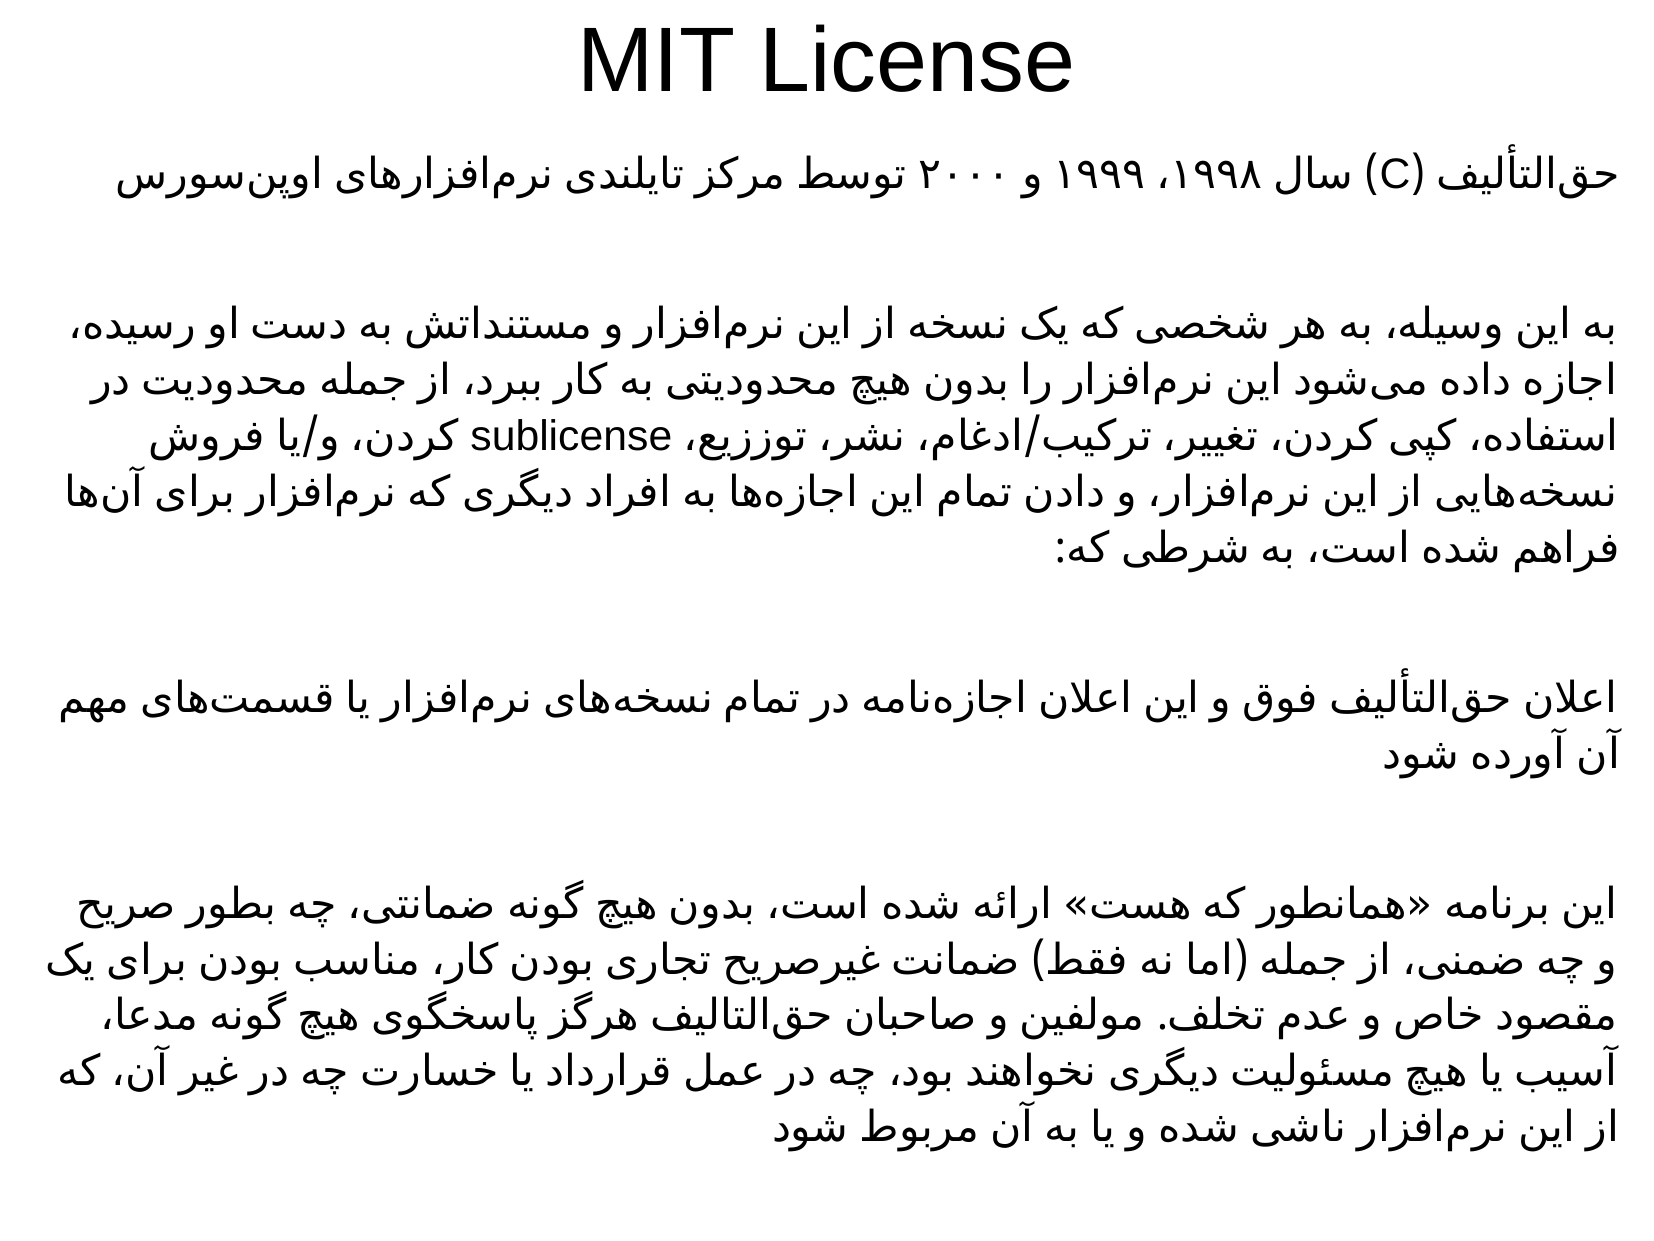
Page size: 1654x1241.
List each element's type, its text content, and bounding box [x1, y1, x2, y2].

list حق‌التألیف (C) سال ۱۹۹۸، ۱۹۹۹ و ۲۰۰۰ توسط مرکز تایلندی نرم‌افزارهای اوپن‌سورس به این وسیله، به هر شخصی که یک نسخه از این نرم‌افزار و مستنداتش به دست او رسیده، اجازه داده می‌شود این نرم‌افزار را بدون هیچ محدودیتی به کار ببرد، از جمله محدودیت در استفاده، کپی کردن، تغییر، ترکیب/ادغام، نشر، توززیع، sublicense کردن، و/یا فروش نسخه‌هایی از این نرم‌افزار، و دادن تمام این اجازه‌ها به افراد دیگری که نرم‌افزار برای آن‌ها فراهم شده است، به شرطی که: اعلان حق‌التألیف فوق و این اعلان اجازه‌نامه در تمام نسخه‌های نرم‌افزار یا قسمت‌های مهم آن آورده شود این برنامه «همانطور که هست» ارائه شده است، بدون هیچ گونه ضمانتی، چه بطور صریح و چه ضمنی، از جمله (اما نه فقط) ضمانت غیرصریح تجاری بودن کار، مناسب بودن برای یک مقصود خاص و عدم تخلف. مولفین و صاحبان حق‌التالیف هرگز پاسخگوی هیچ گونه مدعا، آسیب یا هیچ مسئولیت دیگری نخواهند بود، چه در عمل قرارداد یا خسارت چه در غیر آن، که از این نرم‌افزار ناشی شده و یا به آن مربوط شود [45, 150, 1621, 1171]
title MIT License [82, 14, 1571, 106]
